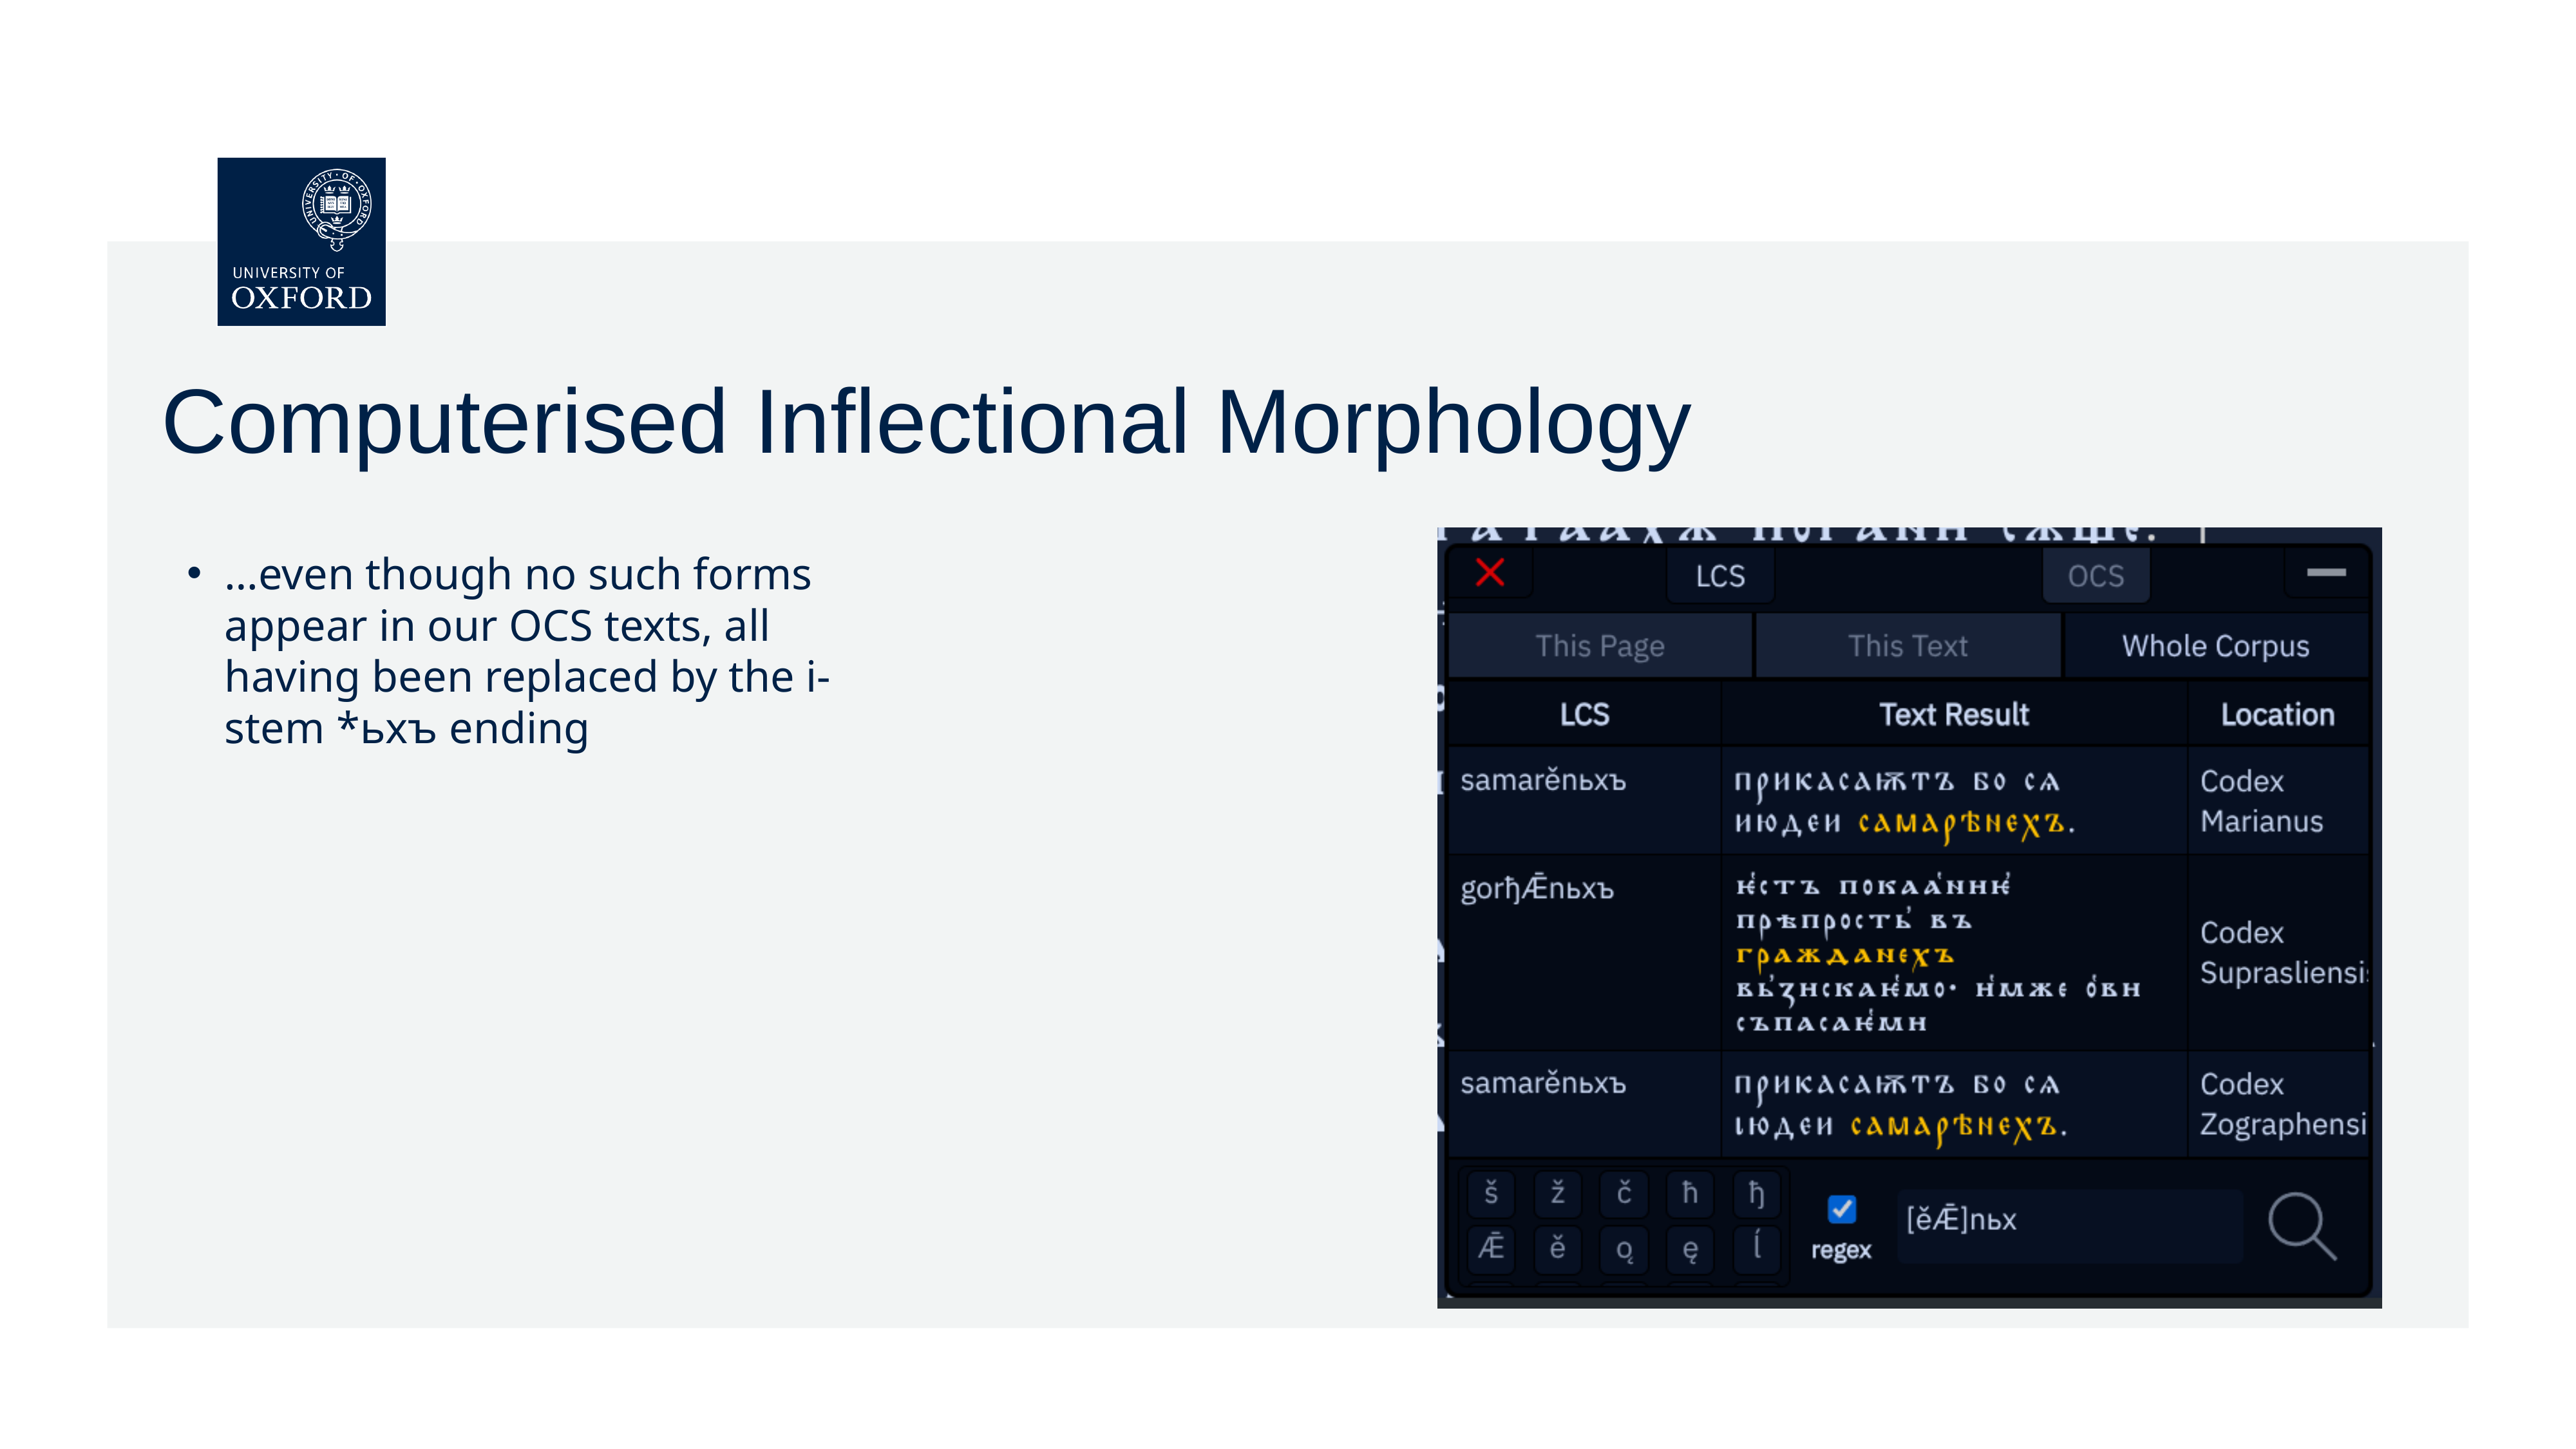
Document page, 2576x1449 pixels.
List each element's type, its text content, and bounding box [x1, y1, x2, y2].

picture [302, 169, 372, 252]
picture [245, 267, 252, 278]
picture [303, 267, 319, 278]
list …even though no such forms appear in our OCS texts, all having been replaced by the i-stem *ьxъ ending [187, 546, 918, 748]
picture [1437, 527, 2382, 1309]
picture [234, 267, 242, 278]
picture [289, 267, 296, 278]
title Computerised Inflectional Morphology [161, 350, 1923, 471]
picture [338, 267, 344, 278]
picture [326, 267, 336, 278]
picture [260, 267, 269, 278]
picture [280, 267, 288, 278]
